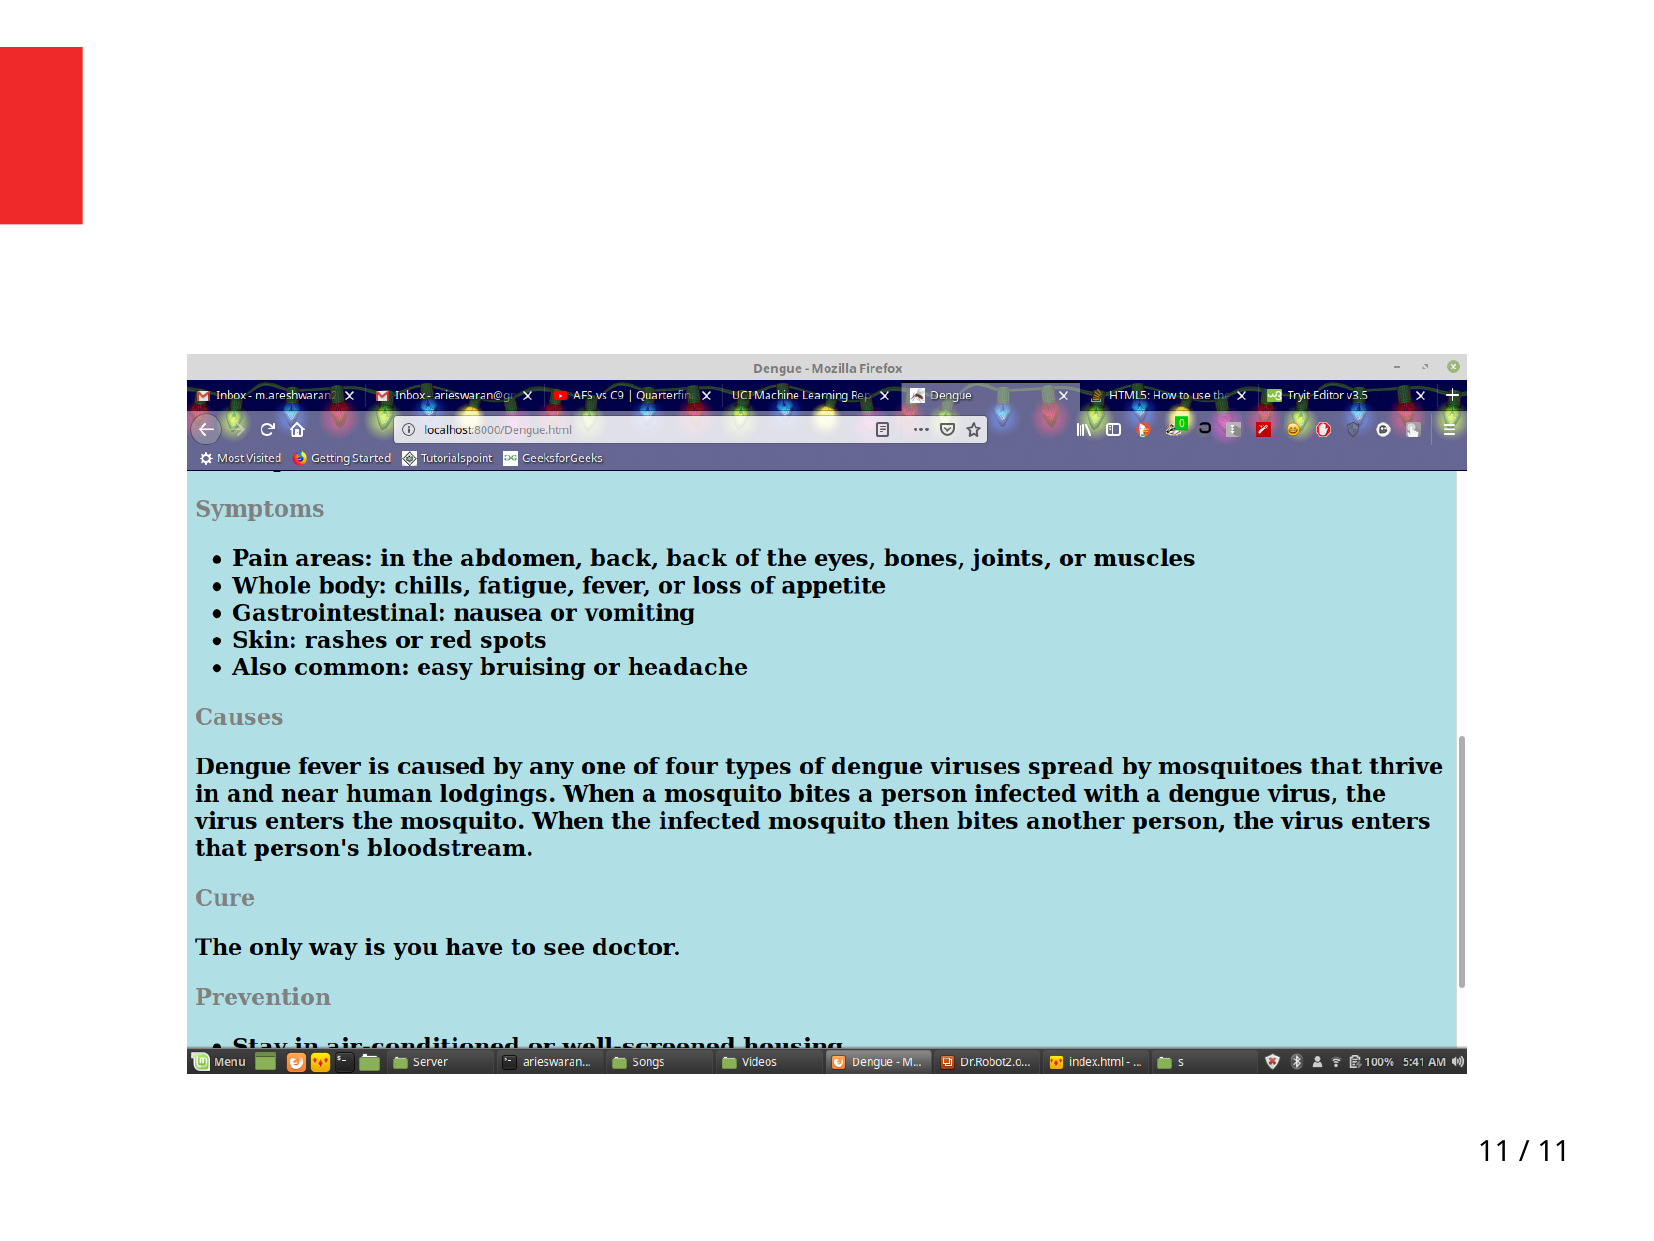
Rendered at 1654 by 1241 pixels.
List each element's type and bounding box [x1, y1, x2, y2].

picture [187, 354, 1467, 1074]
